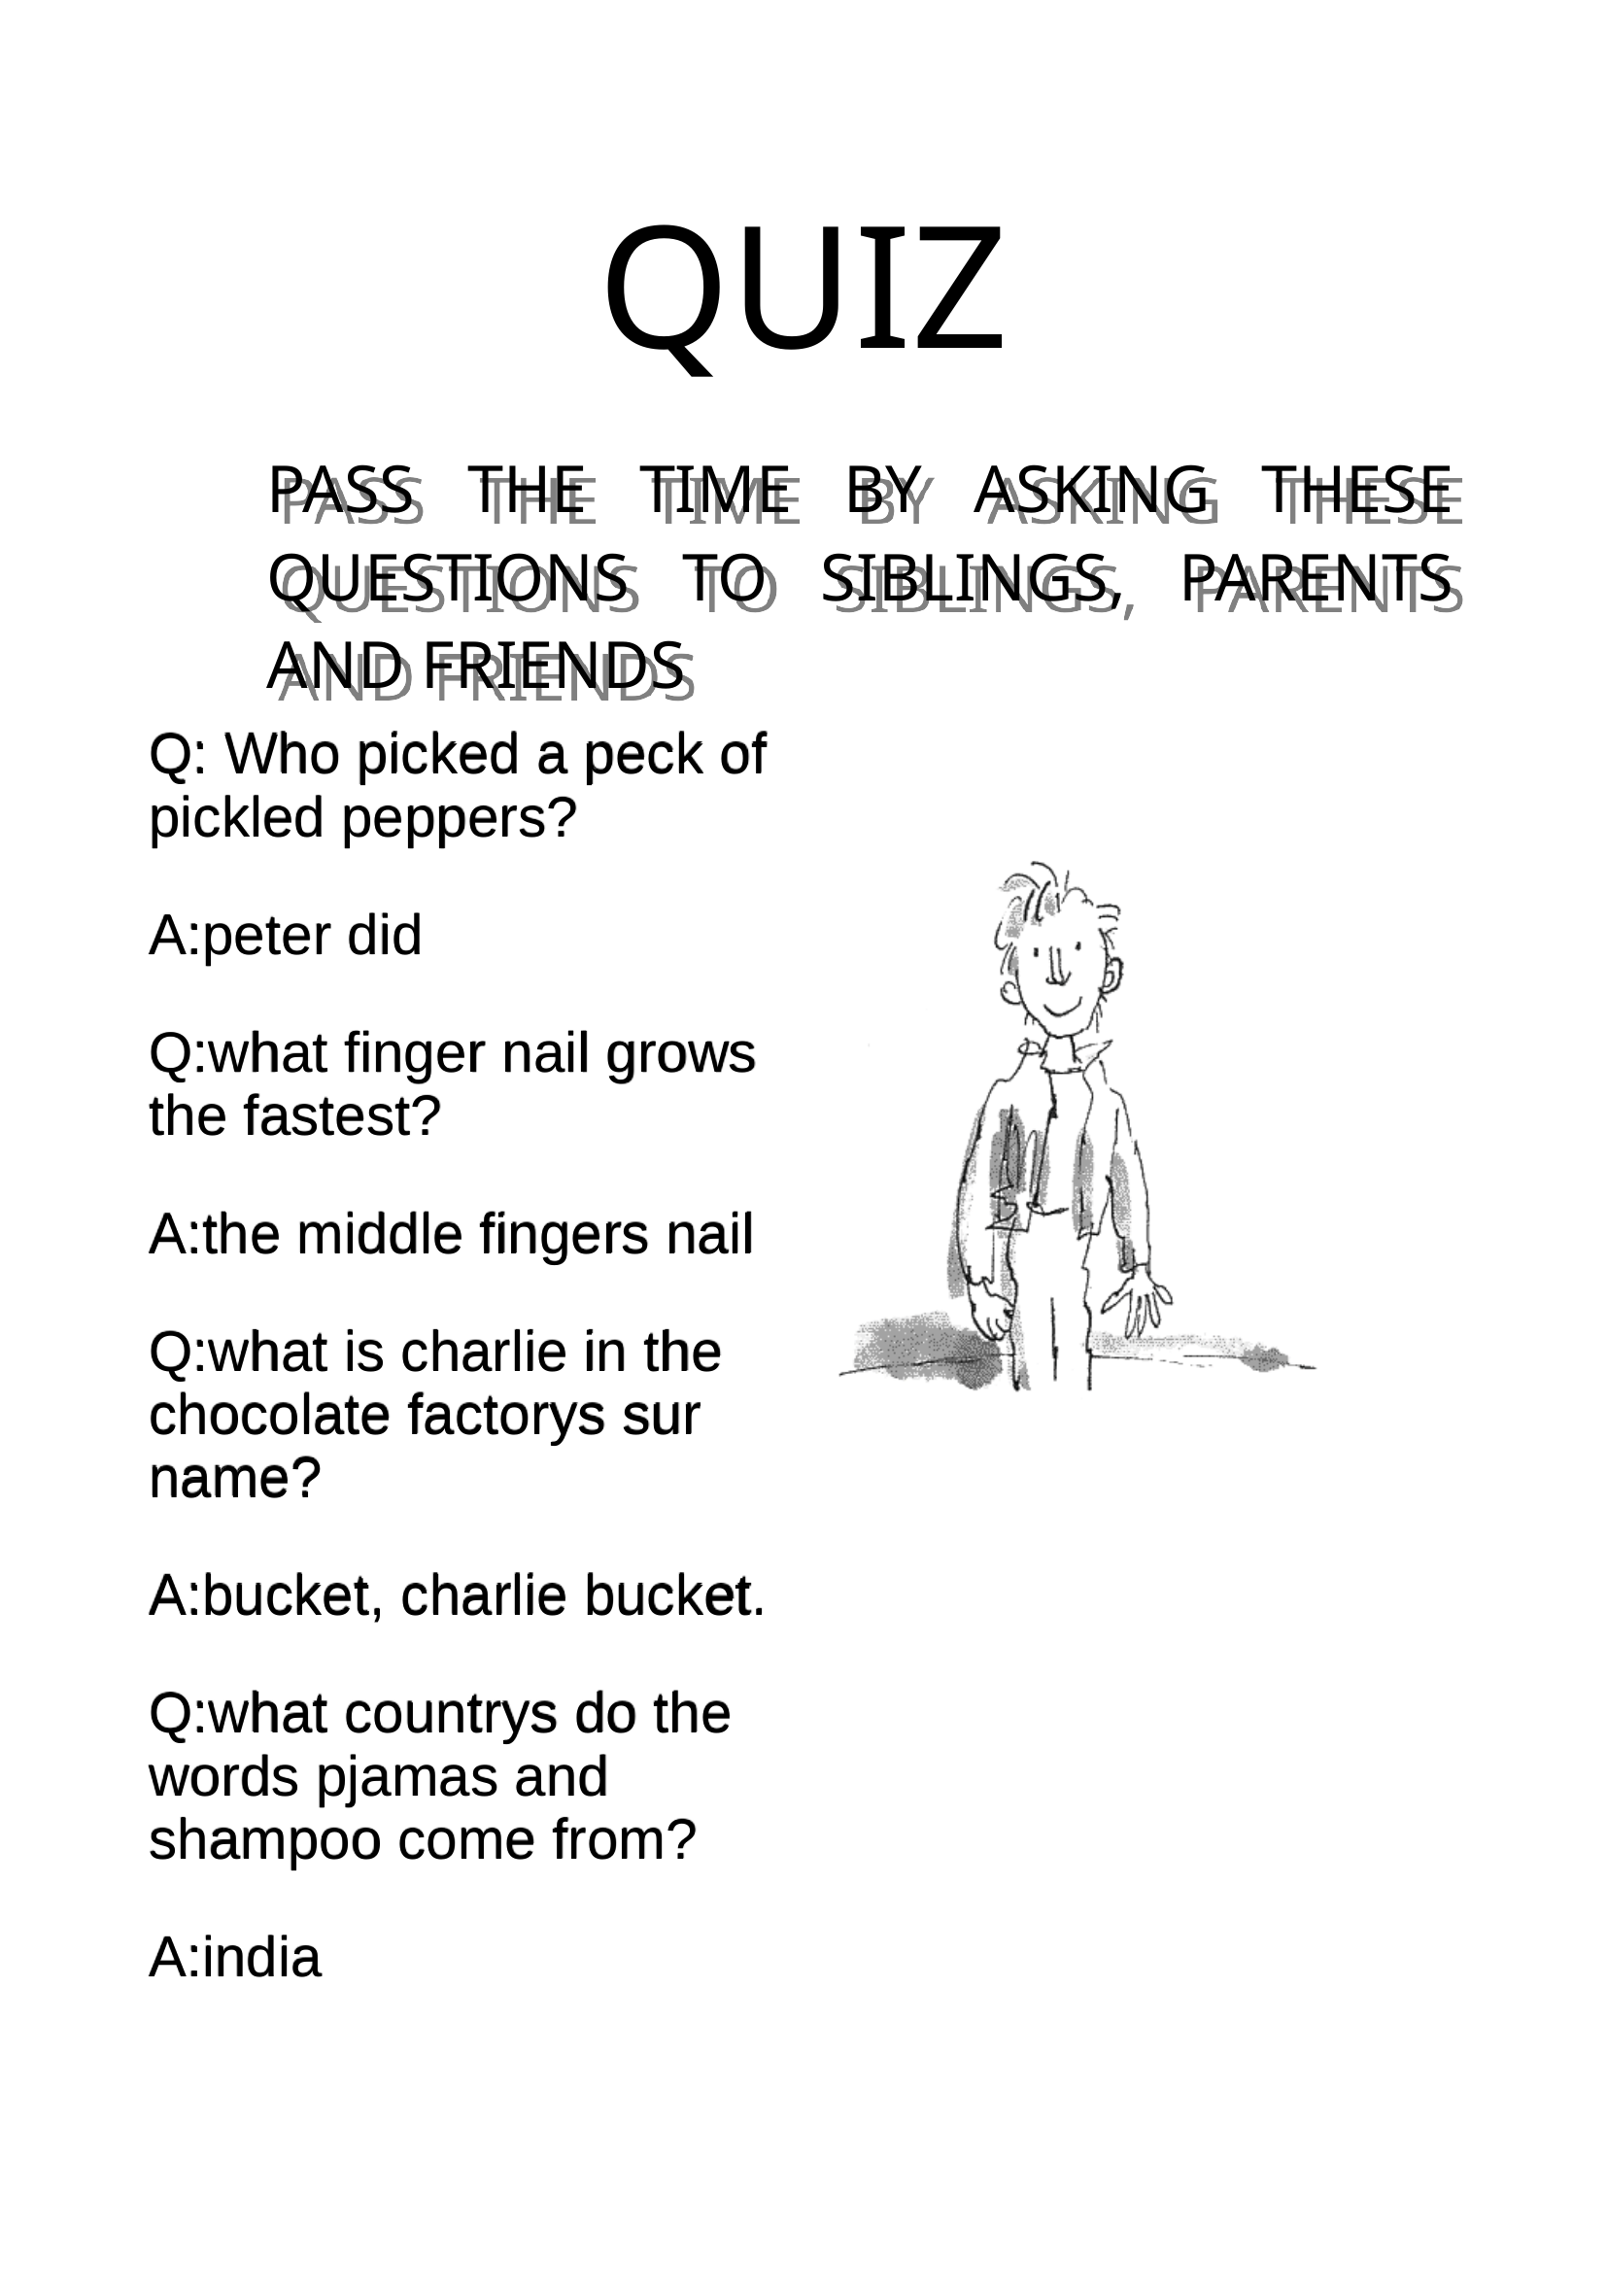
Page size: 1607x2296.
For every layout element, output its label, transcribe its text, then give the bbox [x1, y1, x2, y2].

picture [829, 849, 1326, 1409]
title QUIZ [80, 91, 1526, 475]
list Q: Who picked a peck of pickled peppers? A:peter did Q:what finger nail grows the fastest? A:the middle fingers nail Q:what is charlie in the chocolate factorys sur name? A:bucket, charlie bucket. Q:what countrys do the words pjamas and shampoo come from? A:india [80, 722, 786, 2296]
text_box PASS THE TIME BY ASKING THESE QUESTIONS TO SIBLINGS, PARENTS AND FRIENDS [252, 435, 1469, 761]
